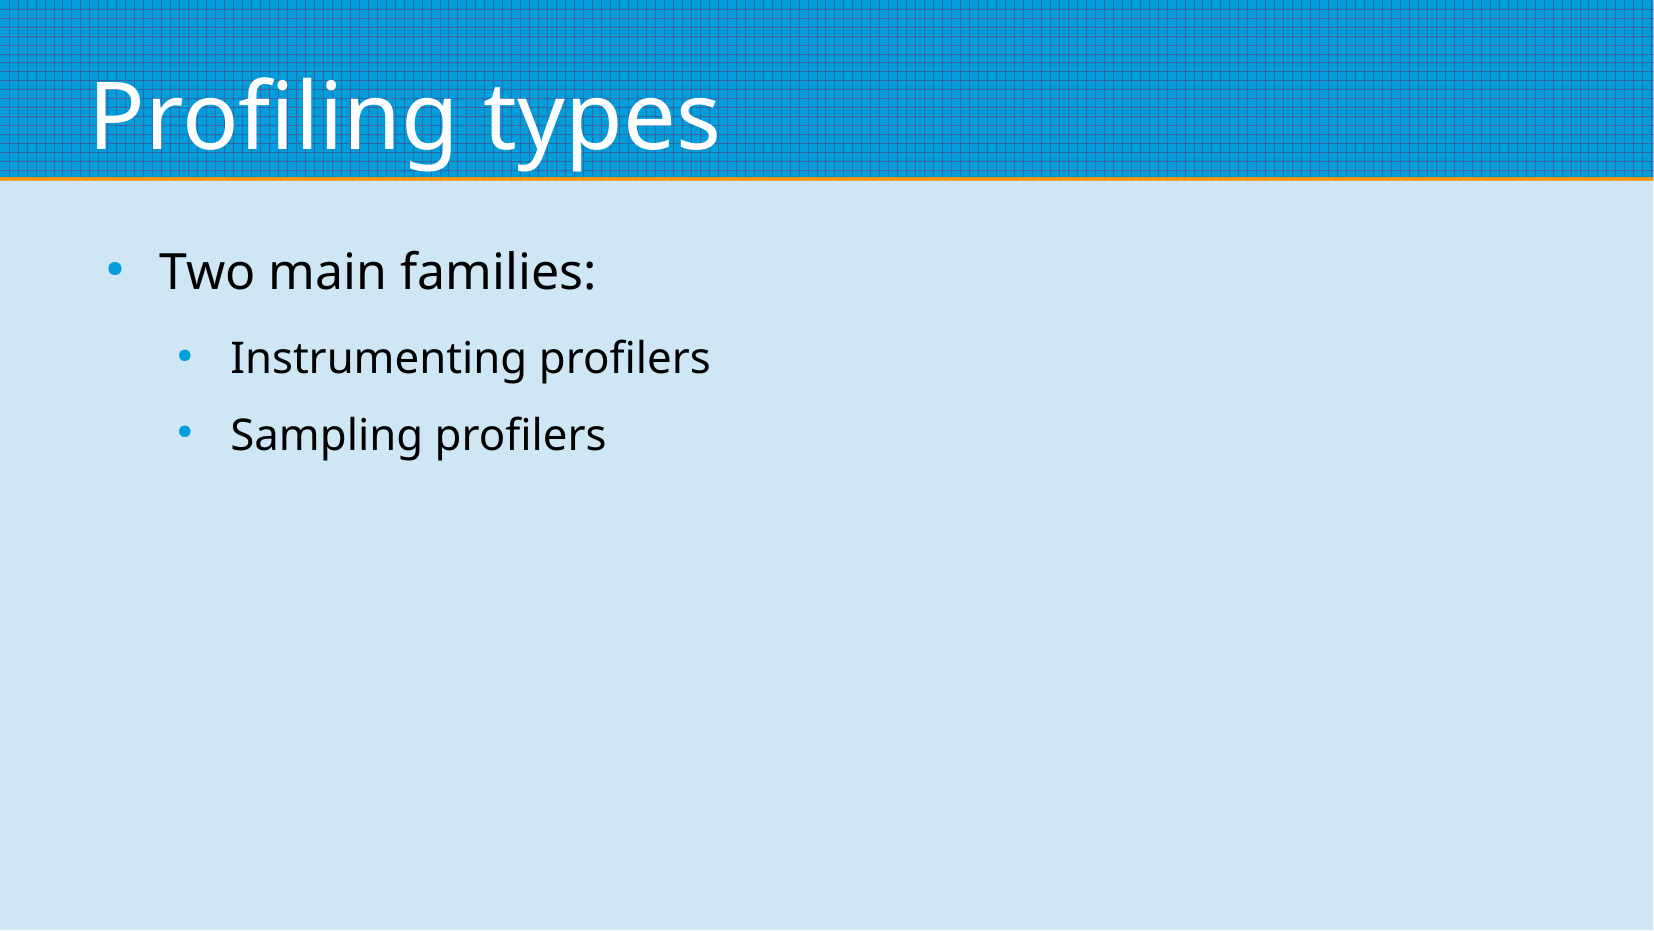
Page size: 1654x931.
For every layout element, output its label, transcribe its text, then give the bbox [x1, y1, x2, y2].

list Two main families: Instrumenting profilers Sampling profilers [88, 236, 1565, 813]
title Profiling types [88, 14, 1565, 178]
